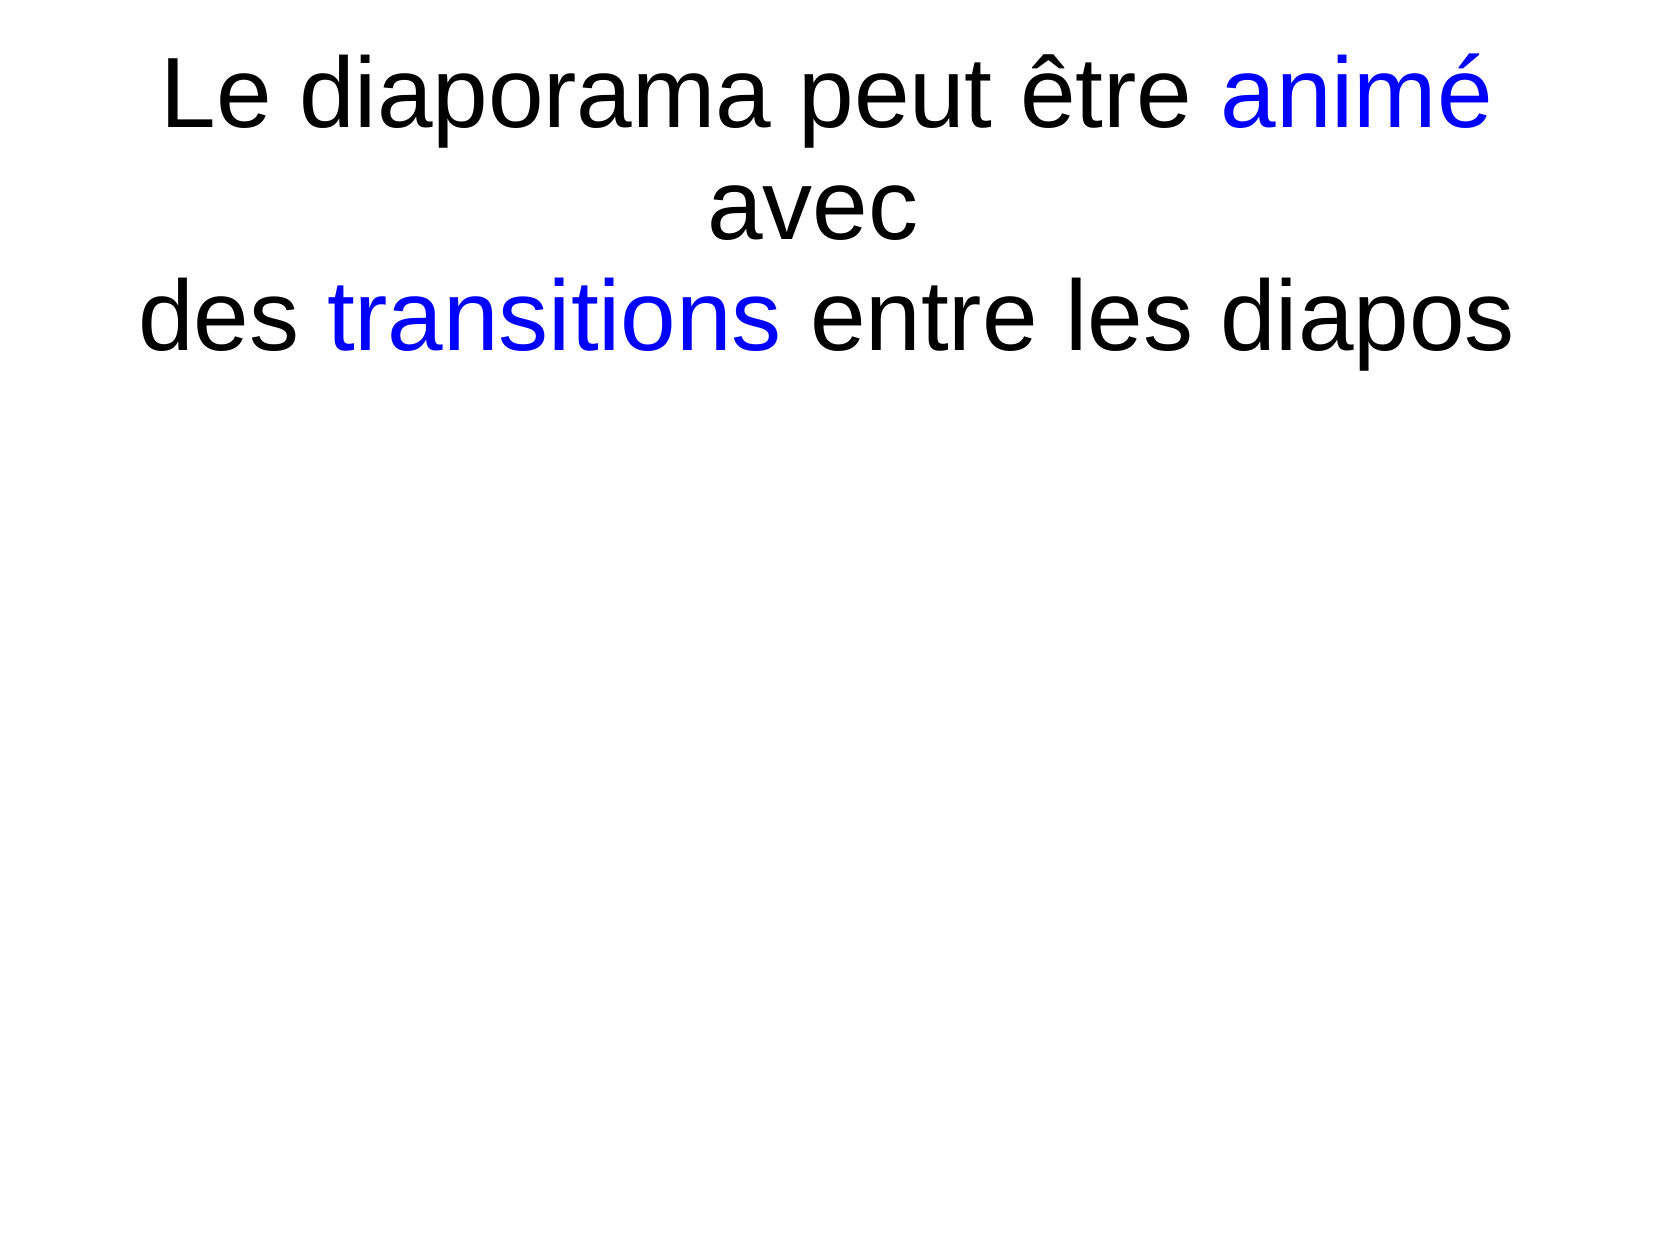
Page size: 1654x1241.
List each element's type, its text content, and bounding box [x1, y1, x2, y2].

text_box Le diaporama peut être animé avec des transitions entre les diapos [59, 29, 1595, 380]
